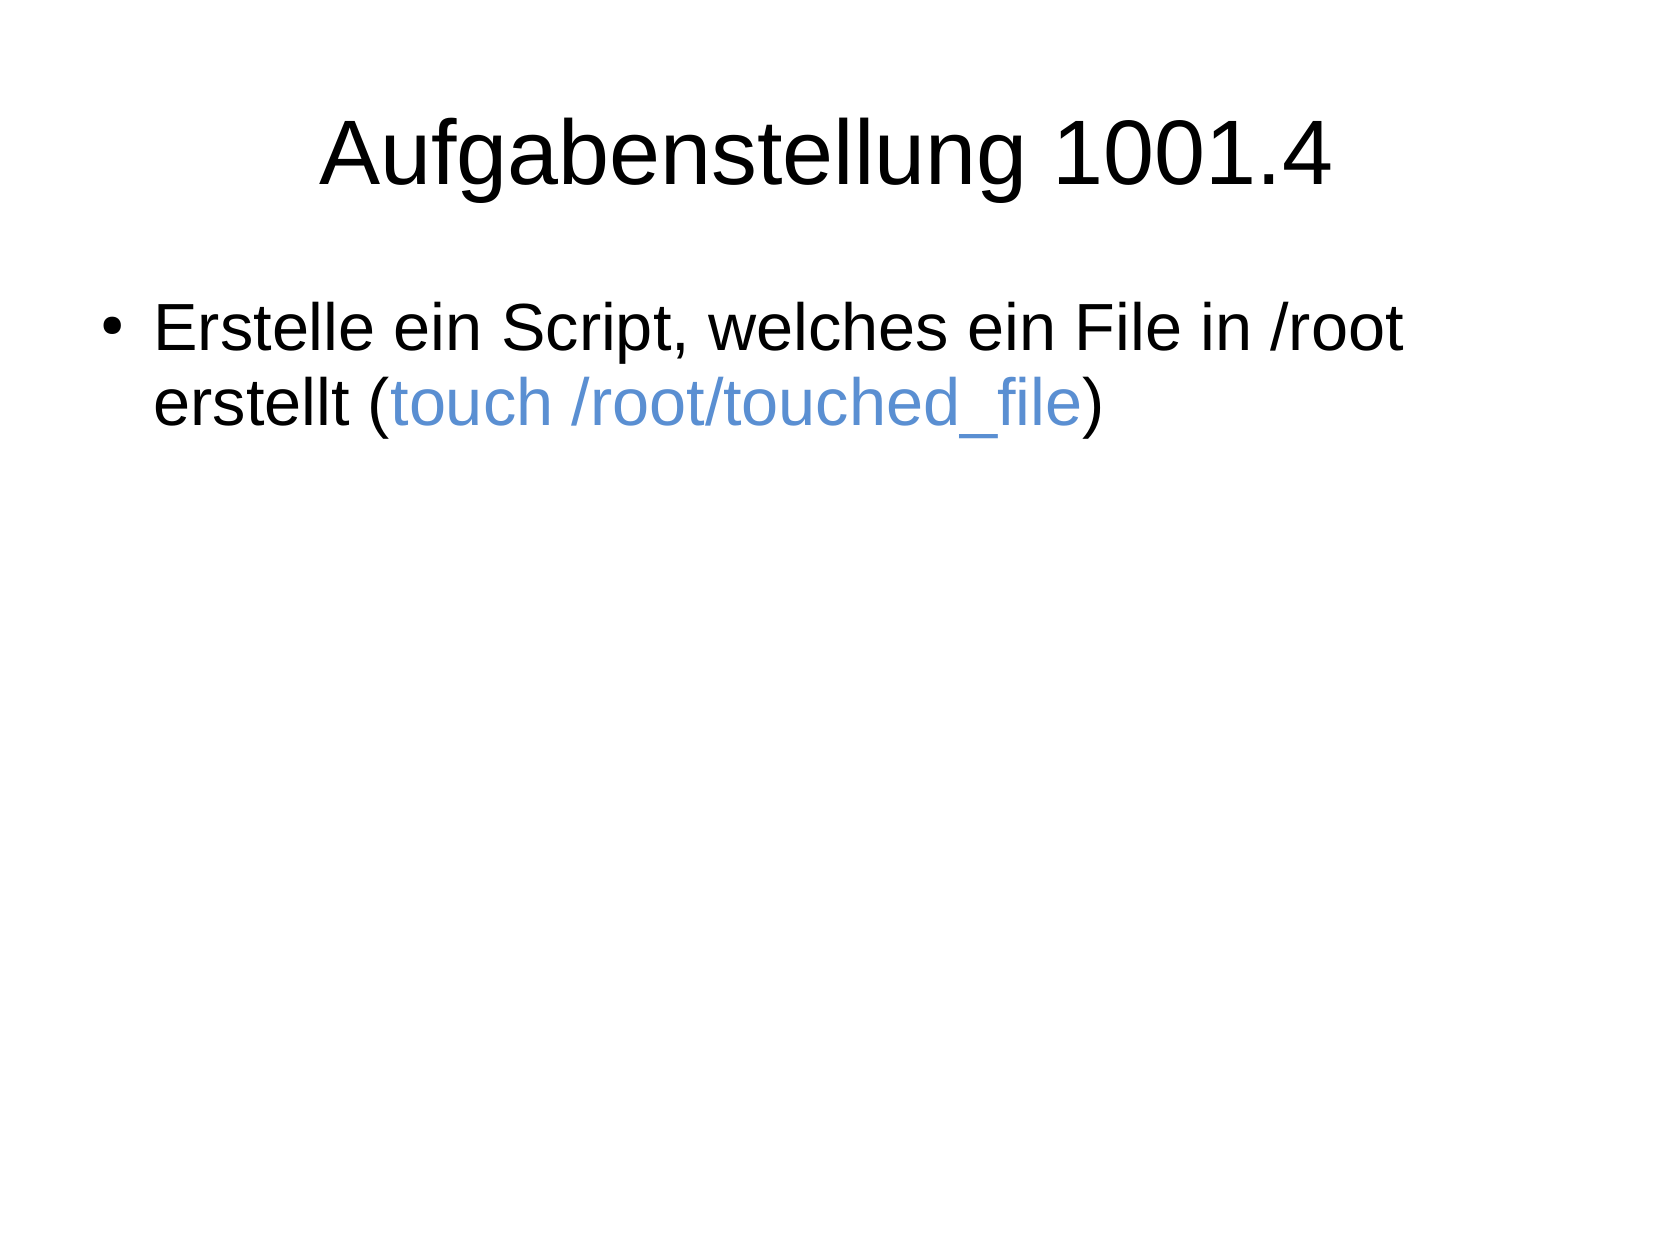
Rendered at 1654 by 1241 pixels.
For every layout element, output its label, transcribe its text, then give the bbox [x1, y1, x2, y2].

title Aufgabenstellung 1001.4 [82, 49, 1571, 257]
list Erstelle ein Script, welches ein File in /root erstellt (touch /root/touched_file) [82, 290, 1571, 1010]
